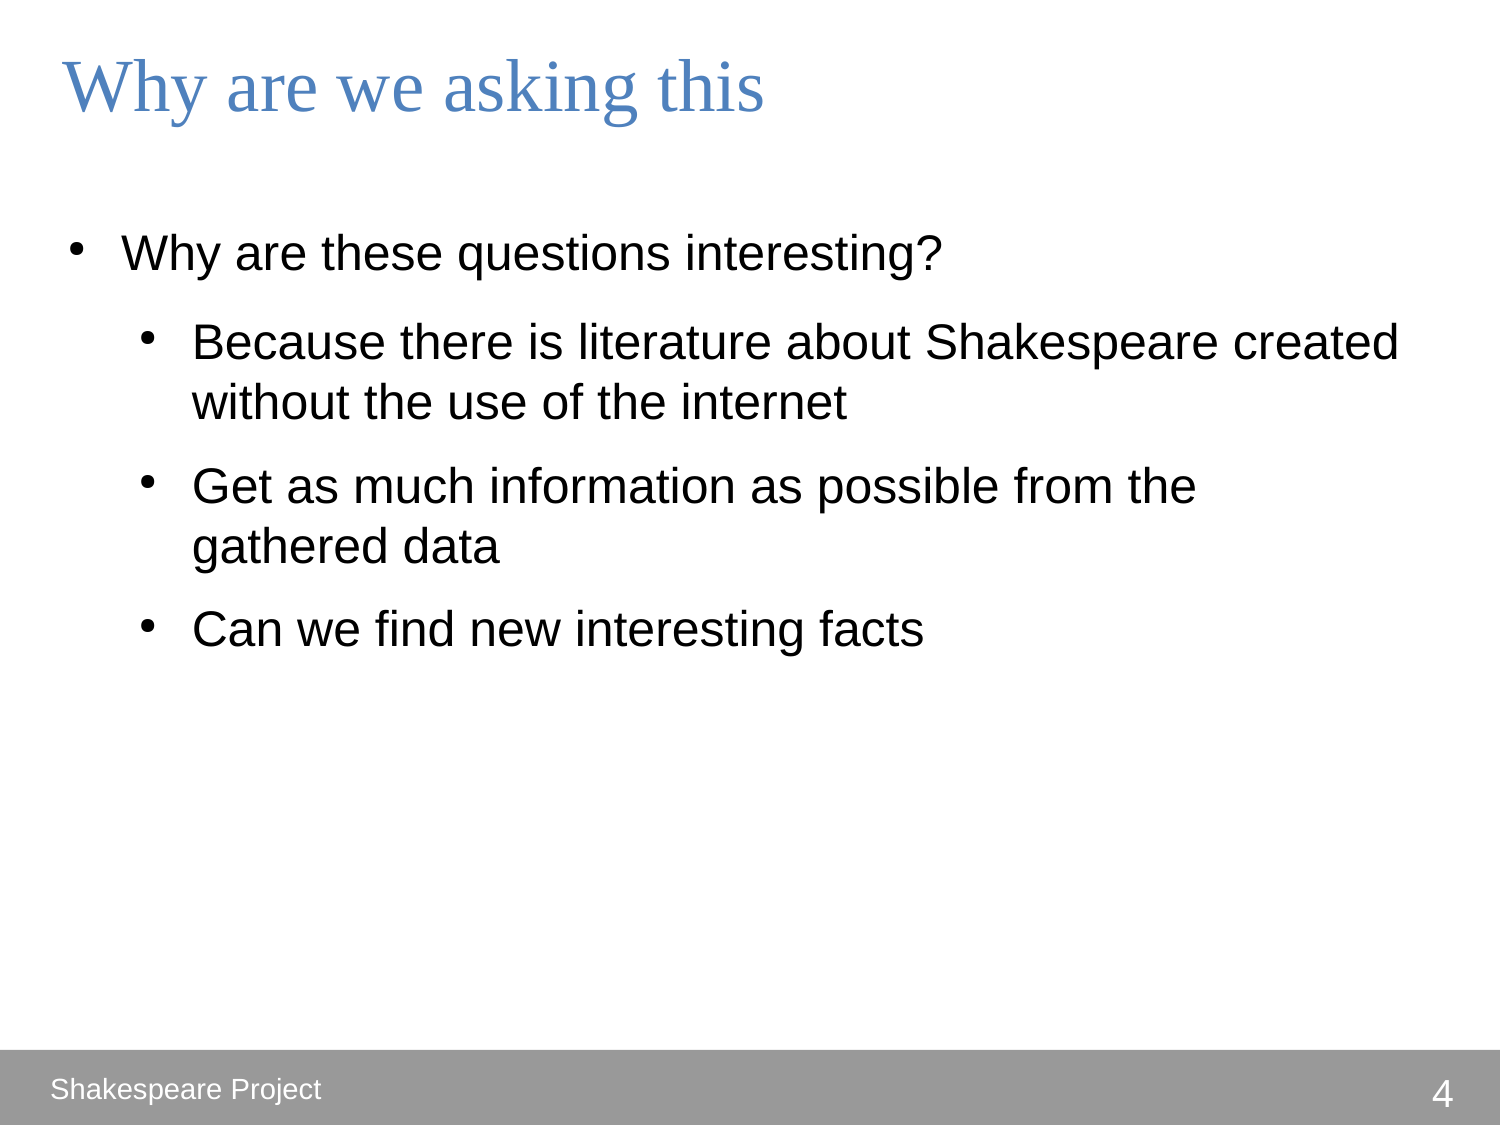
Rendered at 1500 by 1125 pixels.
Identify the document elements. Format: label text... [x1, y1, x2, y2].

footer Shakespeare Project [35, 1062, 1276, 1111]
list Why are these questions interesting? Because there is literature about Shakespeare created without the use of the internet Get as much information as possible from the gathered data Can we find new interesting facts [35, 212, 1423, 910]
title Why are we asking this [62, 12, 1450, 150]
slide_number <Nummer> [1417, 1062, 1477, 1111]
